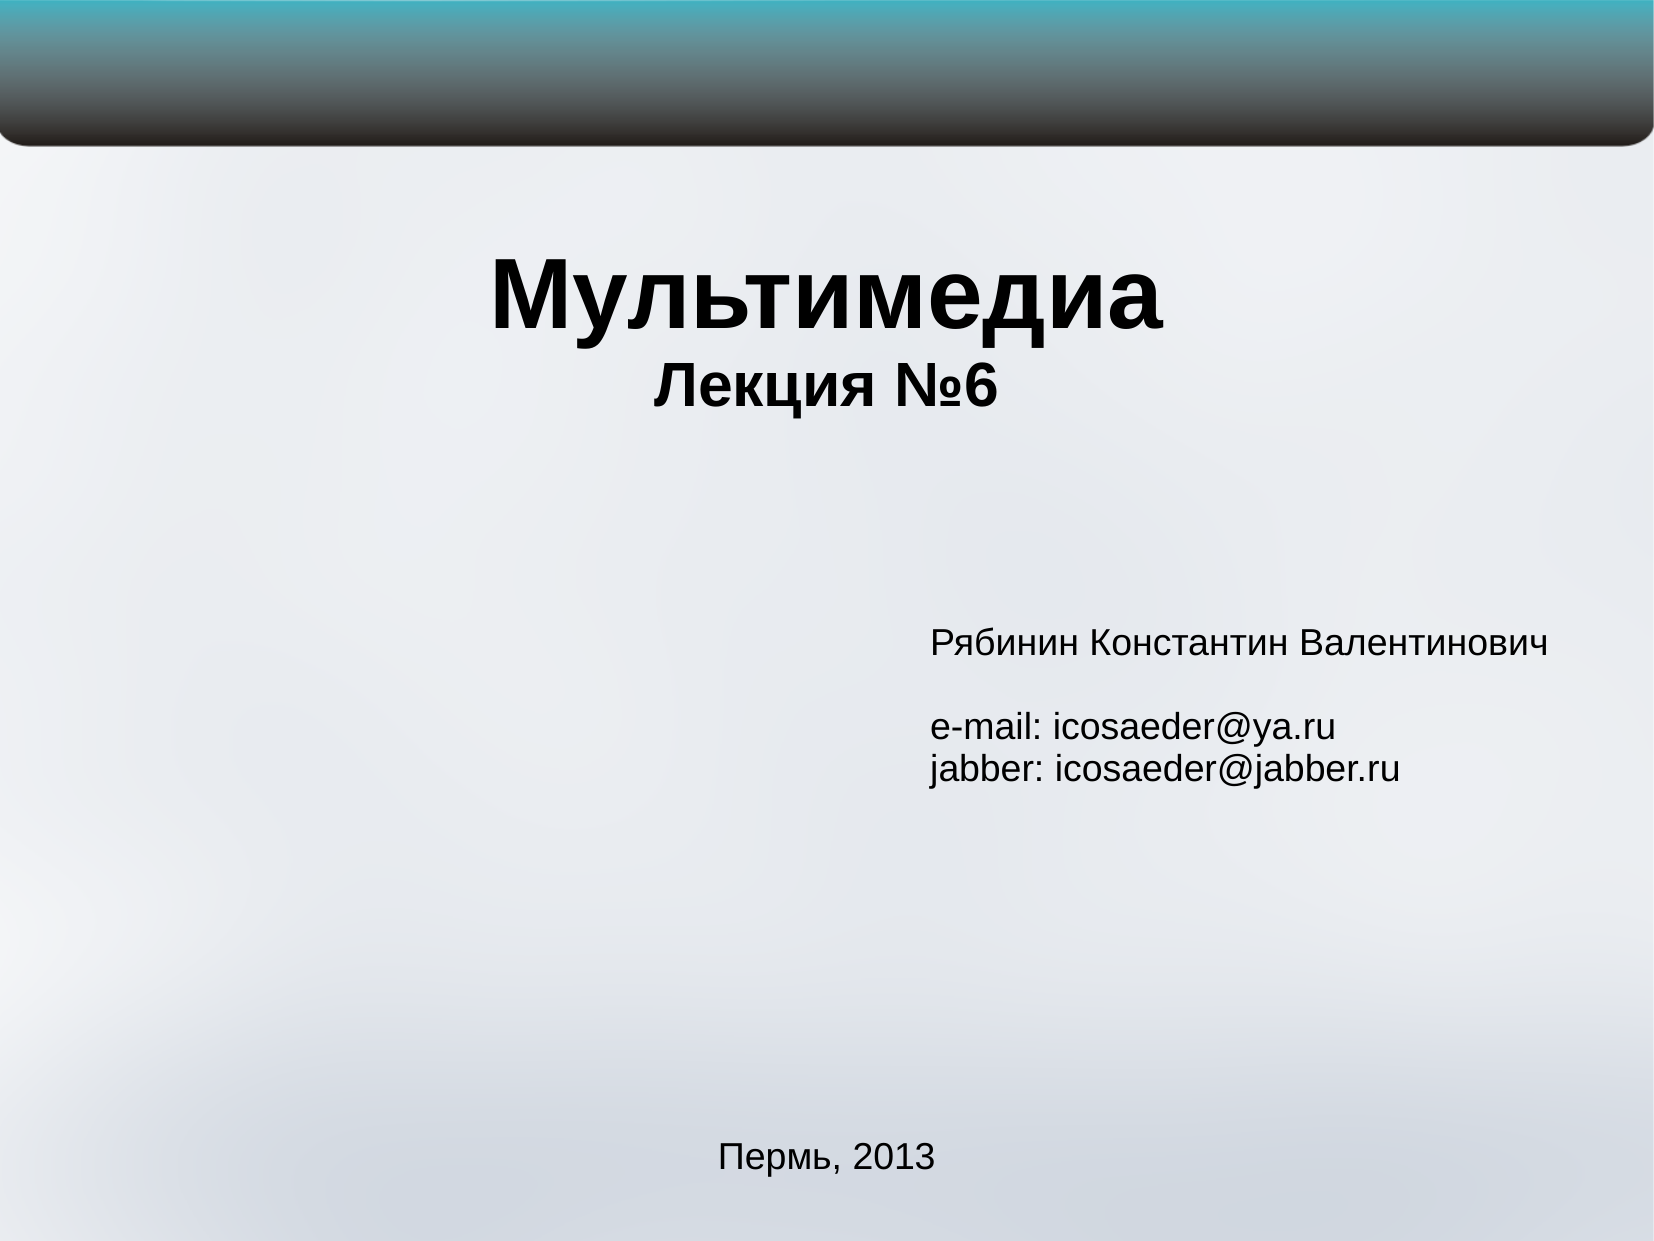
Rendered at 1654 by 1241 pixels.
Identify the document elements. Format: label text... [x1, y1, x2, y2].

picture [0, 0, 1654, 1241]
text_box Пермь, 2013 [590, 1127, 1063, 1185]
text_box Мультимедиа Лекция №6 [147, 230, 1506, 427]
text_box Рябинин Константин Валентинович e-mail: icosaeder@ya.ru jabber: icosaeder@jabber.ru [915, 614, 1595, 797]
